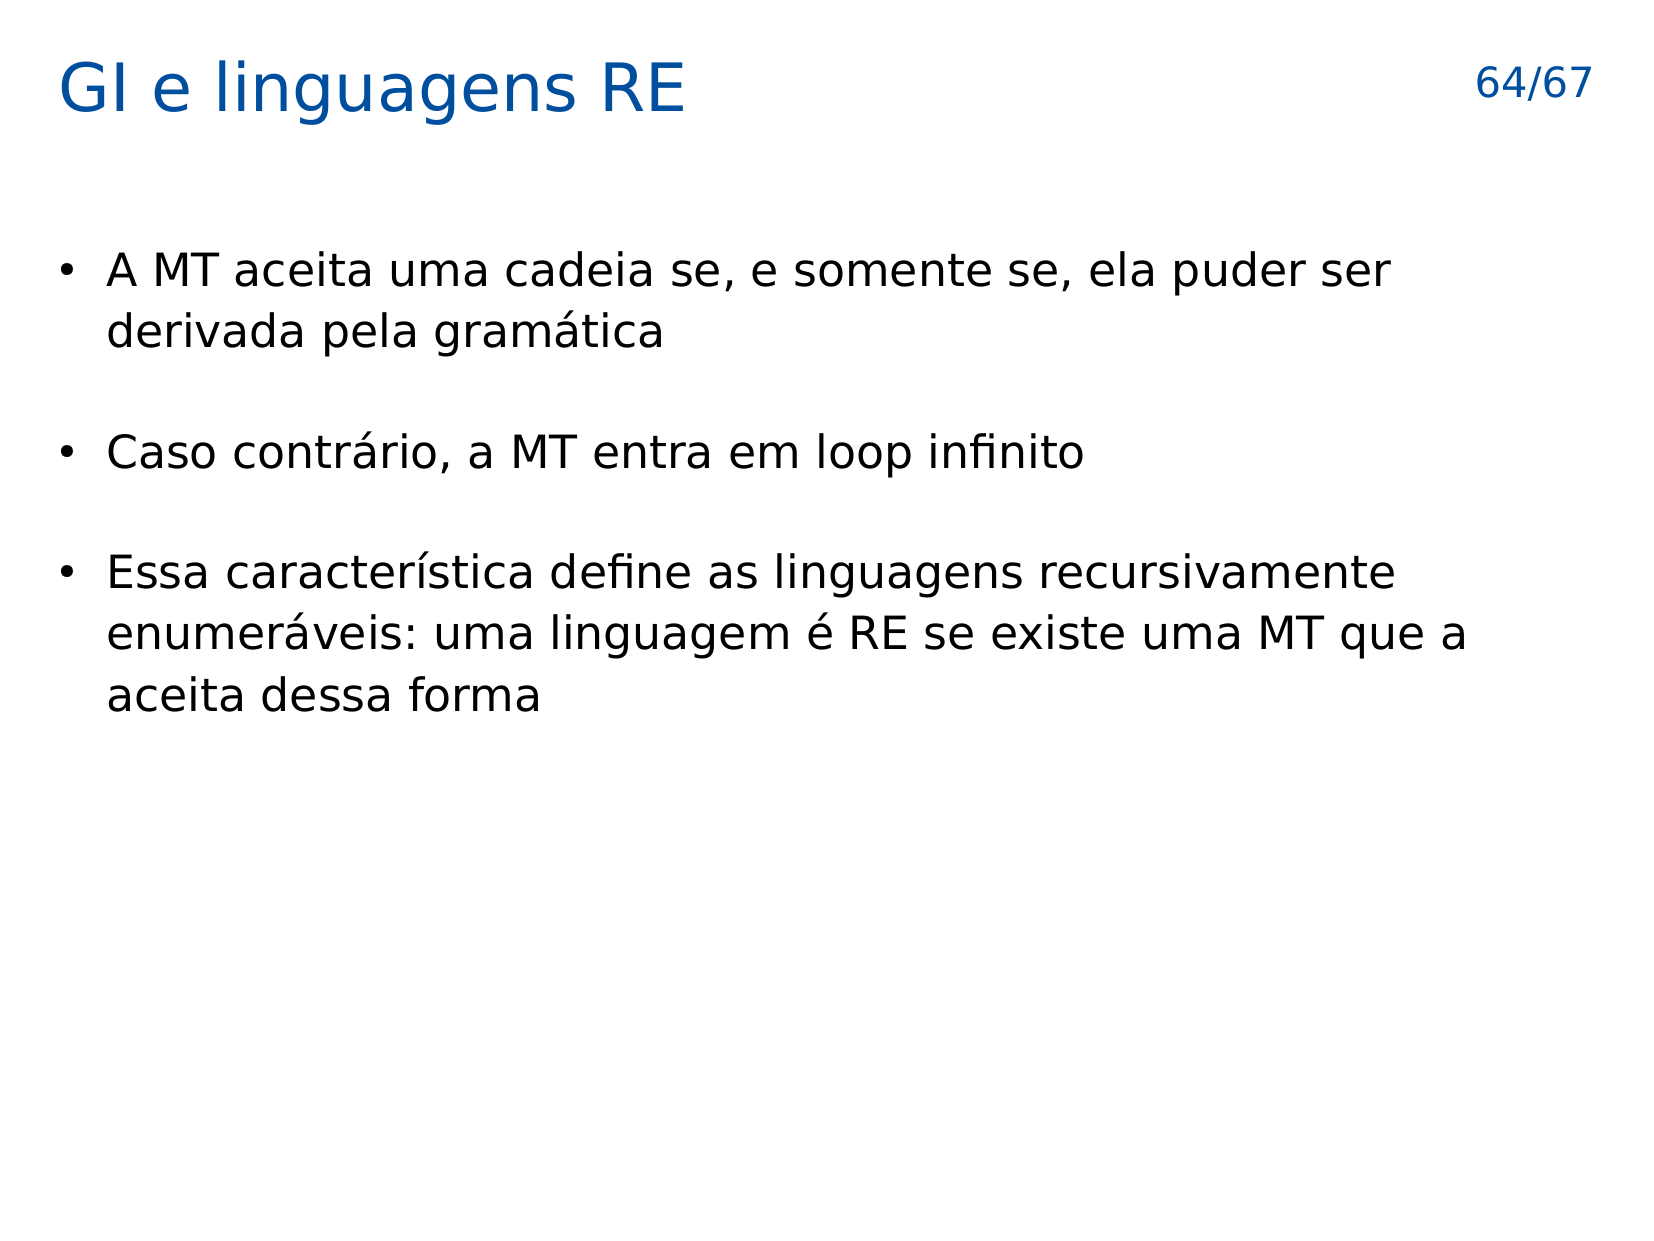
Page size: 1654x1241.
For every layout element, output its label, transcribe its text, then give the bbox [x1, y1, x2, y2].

list A MT aceita uma cadeia se, e somente se, ela puder ser derivada pela gramática Caso contrário, a MT entra em loop infinito Essa característica define as linguagens recursivamente enumeráveis: uma linguagem é RE se existe uma MT que a aceita dessa forma [59, 236, 1595, 1211]
title GI e linguagens RE [59, 29, 1625, 148]
